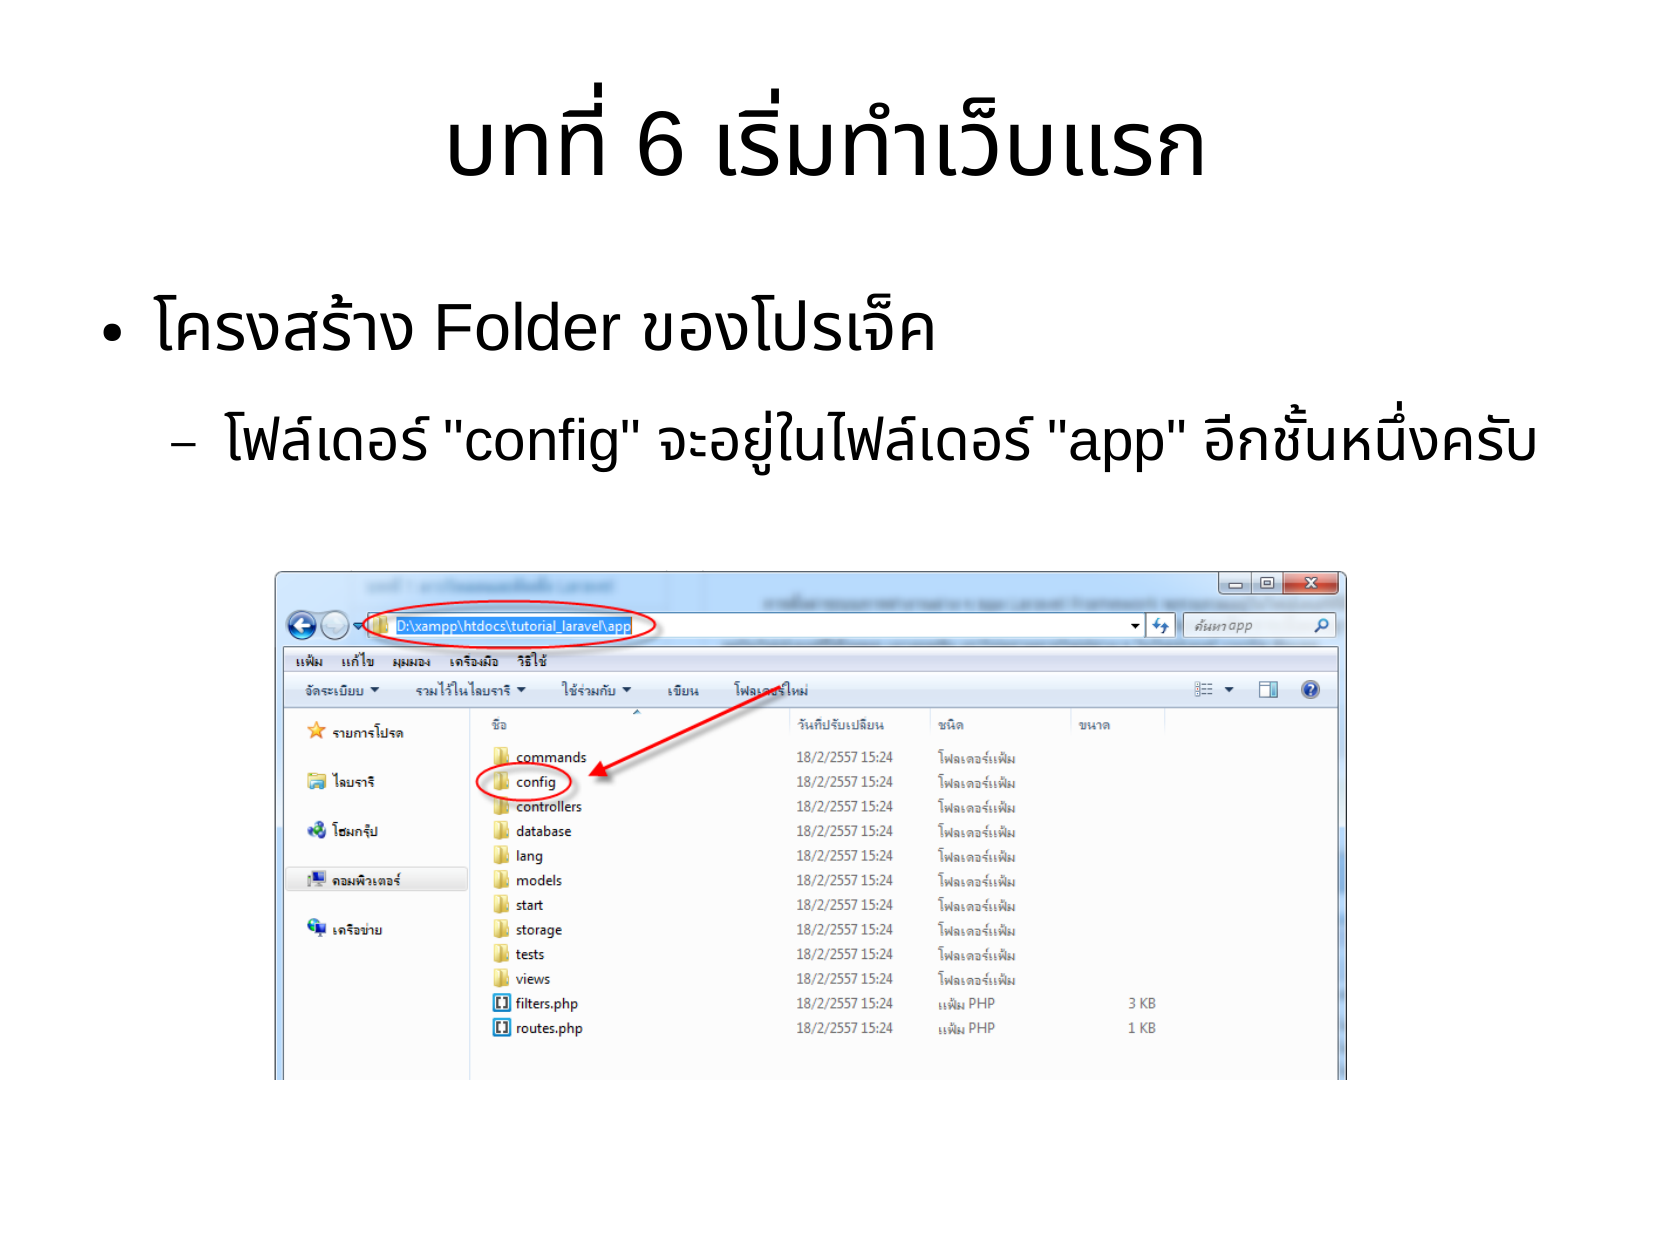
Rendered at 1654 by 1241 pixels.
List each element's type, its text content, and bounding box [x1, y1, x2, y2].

list โครงสร้าง Folder ของโปรเจ็ค โฟล์เดอร์ "config" จะอยู่ในไฟล์เดอร์ "app" อีกชั้นหนึ่งครับ [82, 290, 1571, 1010]
title บทที่ 6 เริ่มทำเว็บแรก [82, 49, 1571, 257]
picture [270, 570, 1347, 1081]
